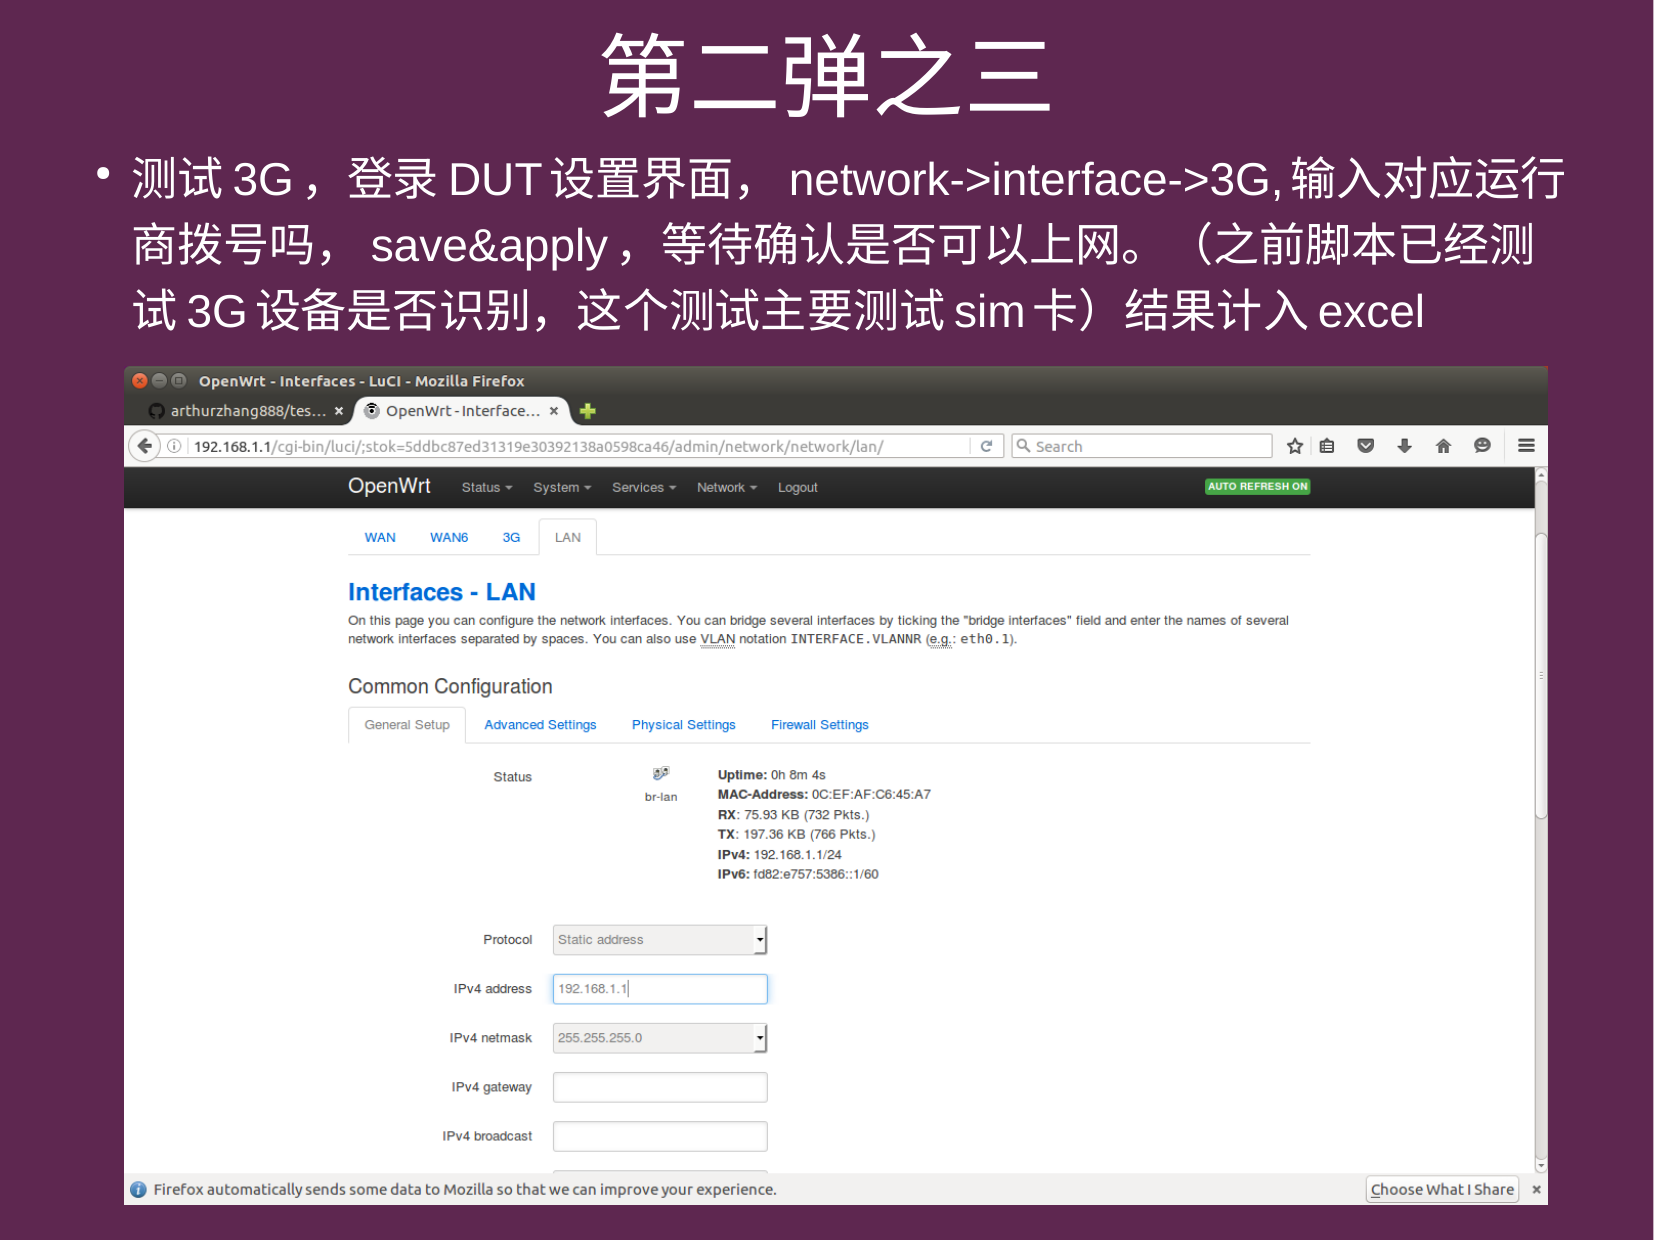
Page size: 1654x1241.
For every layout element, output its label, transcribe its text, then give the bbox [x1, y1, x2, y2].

title 第二弹之三 [82, 0, 1571, 141]
picture [124, 366, 1548, 1205]
list 测试3G，登录DUT设置界面，network->interface->3G,输入对应运行商拨号吗，save&apply，等待确认是否可以上网。（之前脚本已经测试3G设备是否识别，这个测试主要测试sim卡）结果计入excel [82, 141, 1571, 378]
